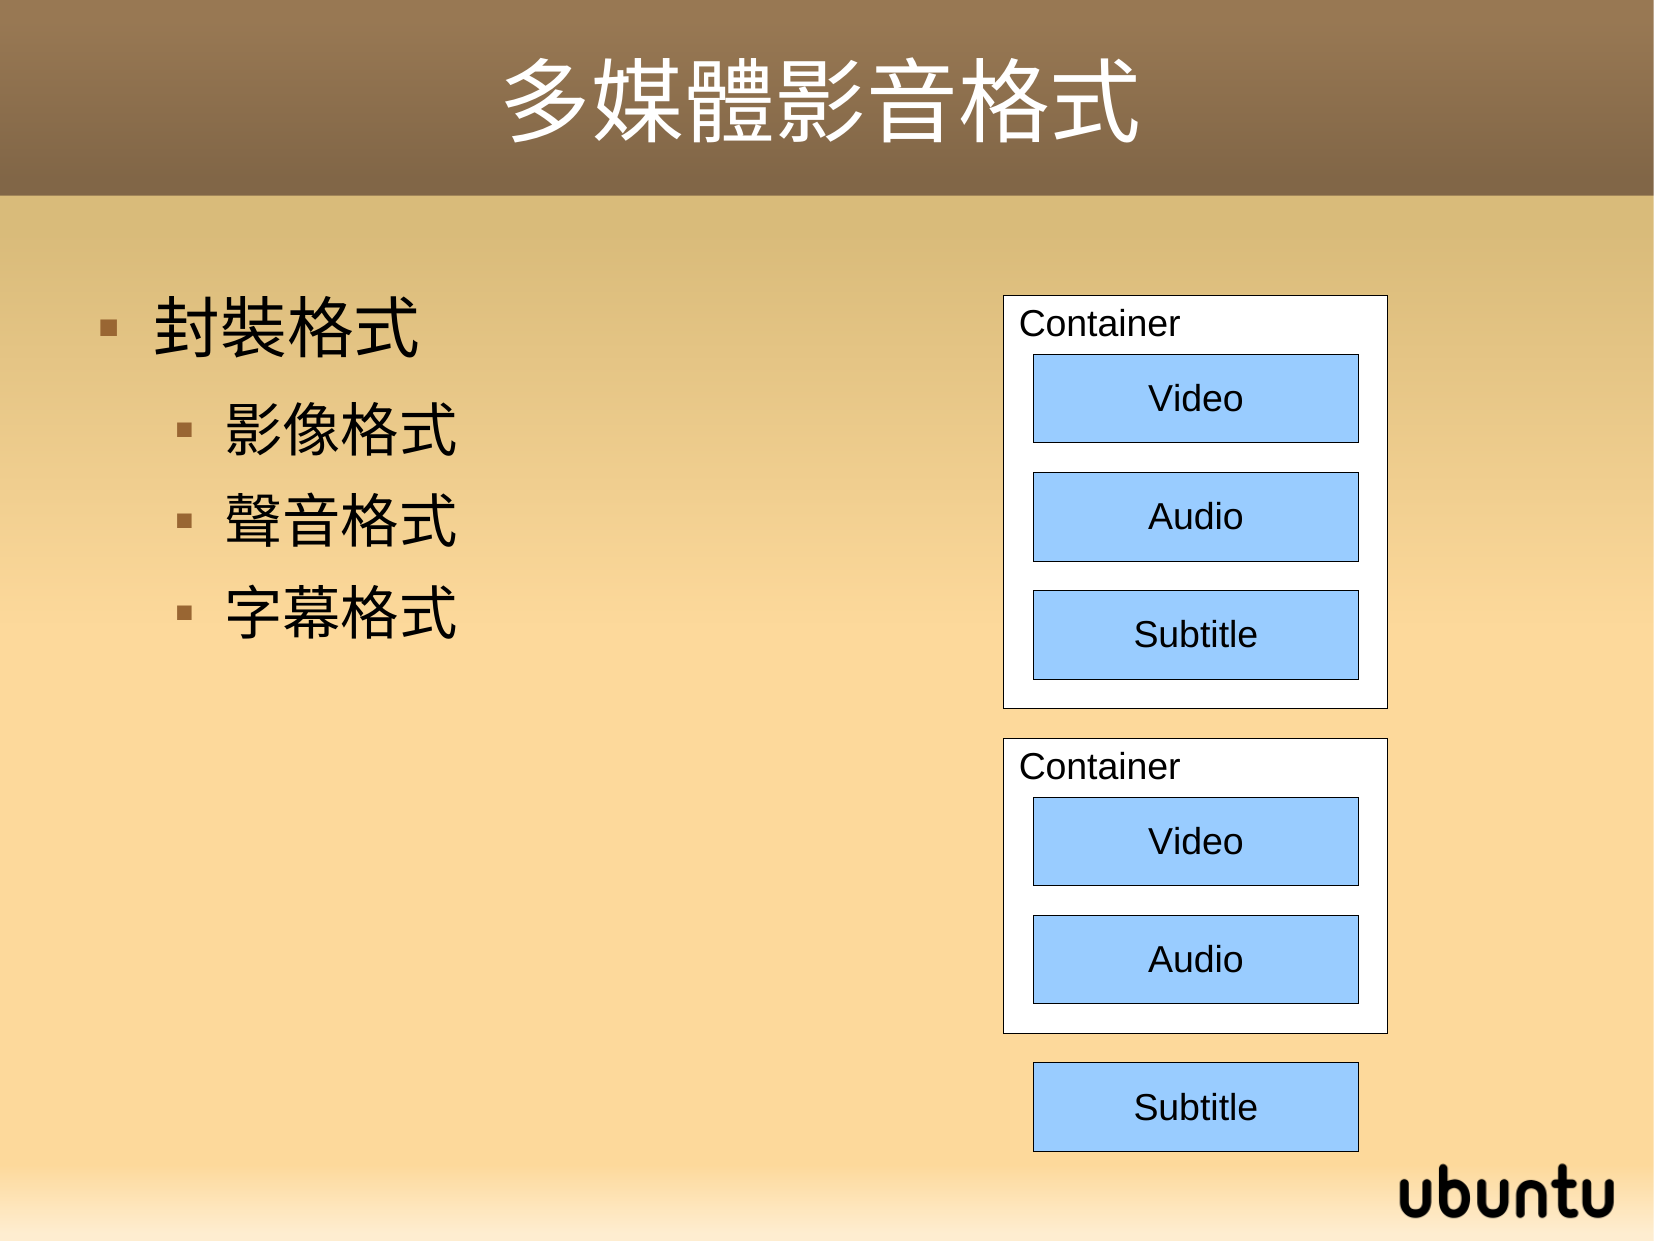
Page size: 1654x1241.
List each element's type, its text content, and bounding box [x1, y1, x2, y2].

picture [0, 0, 1654, 1241]
text_box Container [1003, 295, 1388, 709]
text_box Container [1003, 738, 1388, 1034]
text_box Subtitle [1033, 590, 1359, 680]
text_box Subtitle [1033, 1062, 1359, 1152]
text_box Audio [1033, 915, 1359, 1004]
text_box Audio [1033, 472, 1359, 562]
list 封裝格式 影像格式 聲音格式 字幕格式 [82, 290, 809, 1109]
title 多媒體影音格式 [76, 0, 1565, 208]
text_box Video [1033, 354, 1359, 443]
text_box Video [1033, 797, 1359, 886]
